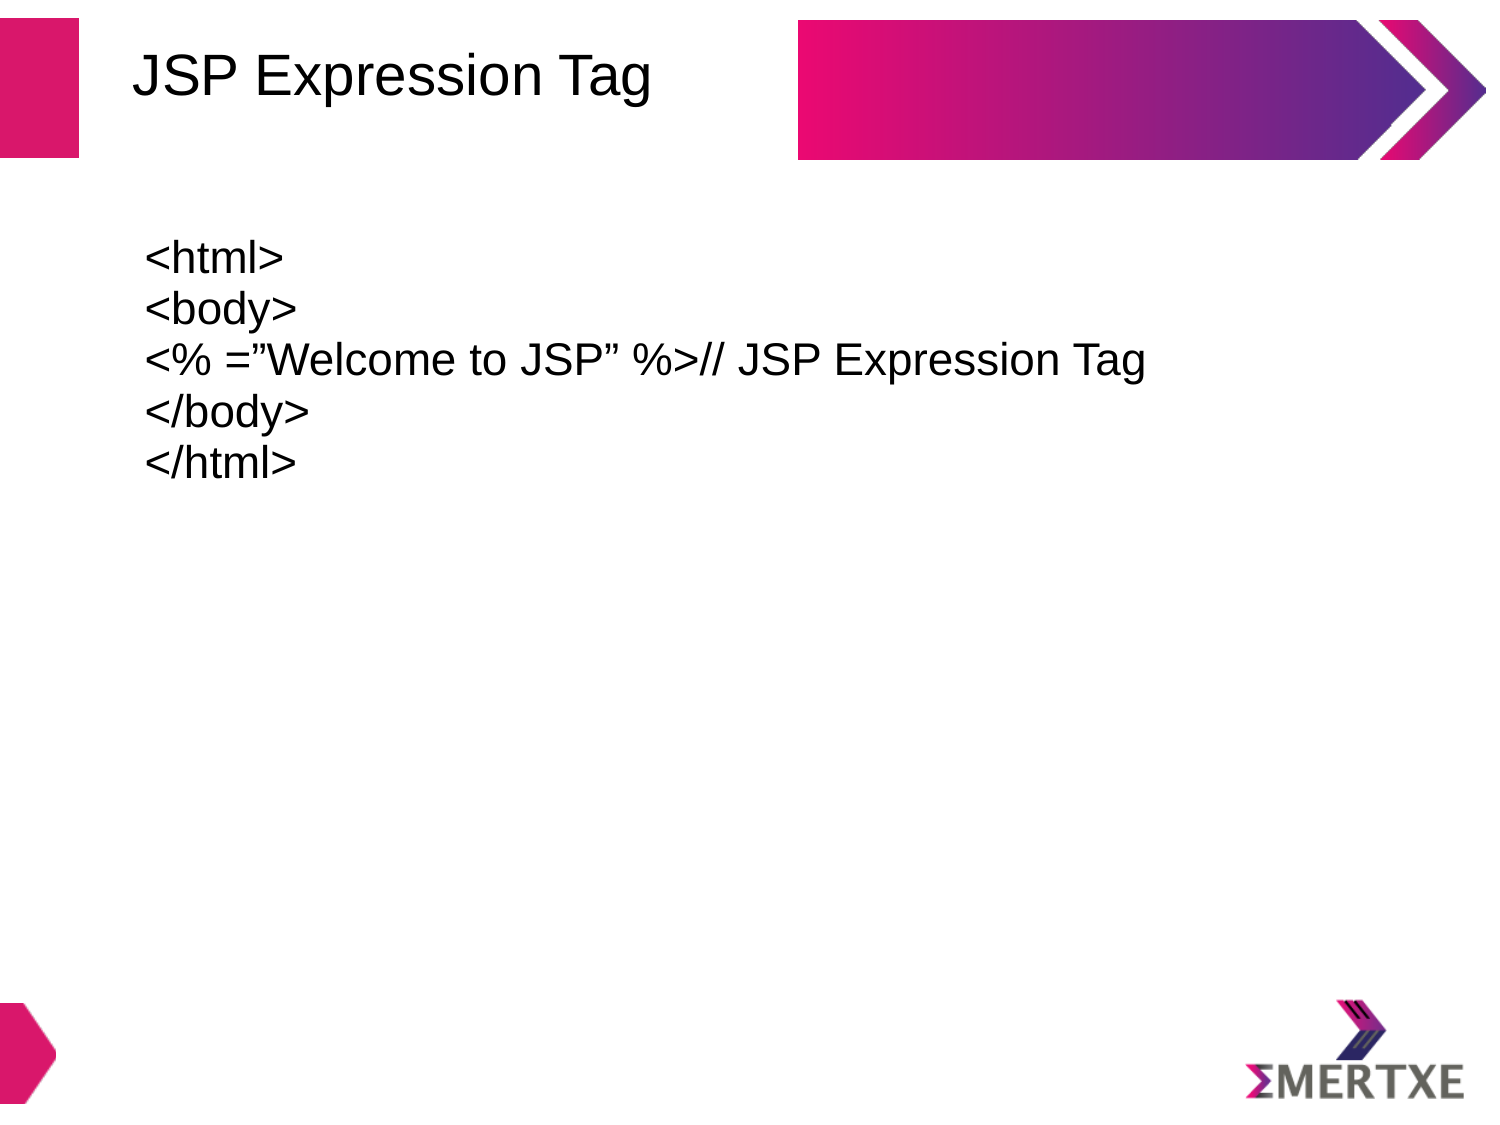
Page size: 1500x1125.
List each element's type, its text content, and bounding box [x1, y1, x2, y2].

text_box JSP Expression Tag [118, 35, 686, 158]
text_box <html> <body> <% =”Welcome to JSP” %>// JSP Expression Tag </body> </html> [129, 224, 1276, 496]
picture [798, 20, 1486, 160]
picture [1245, 996, 1465, 1099]
